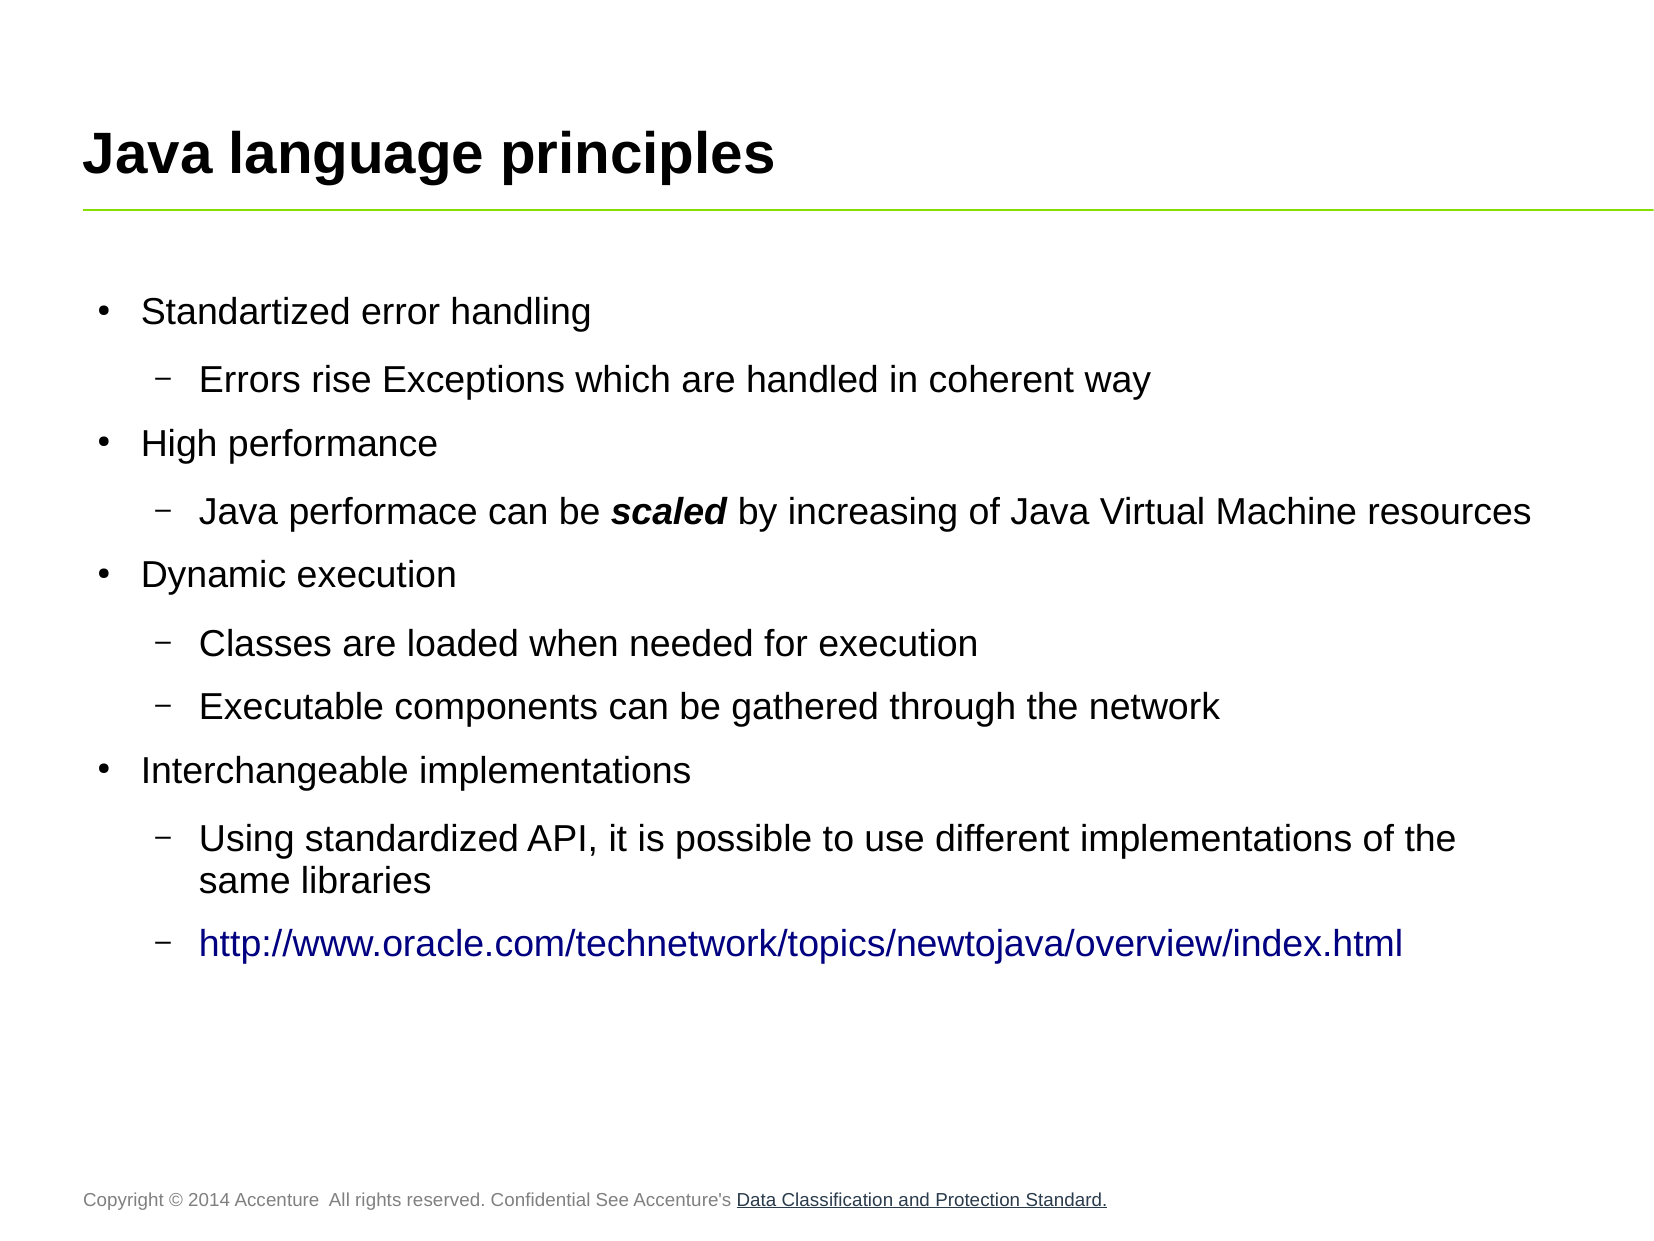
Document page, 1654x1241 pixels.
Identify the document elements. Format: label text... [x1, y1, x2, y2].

title Java language principles [82, 99, 1571, 207]
list Standartized error handling Errors rise Exceptions which are handled in coherent way High performance Java performace can be scaled by increasing of Java Virtual Machine resources Dynamic execution Classes are loaded when needed for execution Executable components can be gathered through the network Interchangeable implementations Using standardized API, it is possible to use different implementations of the same libraries http://www.oracle.com/technetwork/topics/newtojava/overview/index.html [82, 290, 1538, 1010]
